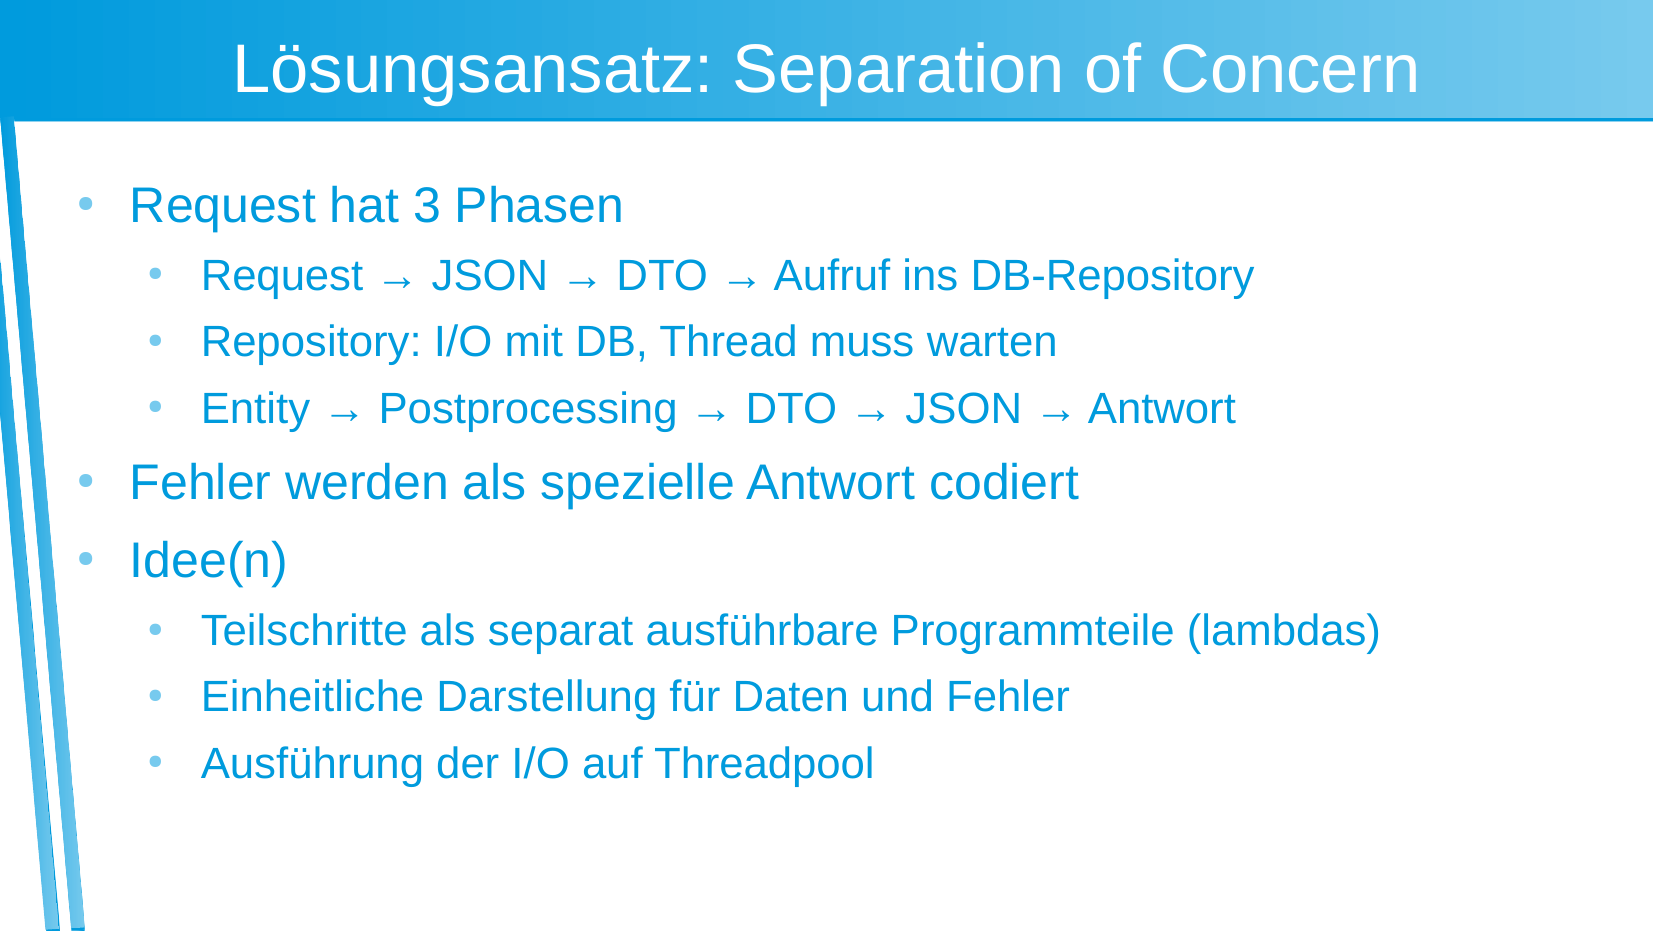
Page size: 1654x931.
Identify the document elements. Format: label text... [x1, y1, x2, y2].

title Lösungsansatz: Separation of Concern [59, 29, 1595, 108]
list Request hat 3 Phasen Request → JSON → DTO → Aufruf ins DB-Repository Repository: I/O mit DB, Thread muss warten Entity → Postprocessing → DTO → JSON → Antwort Fehler werden als spezielle Antwort codiert Idee(n) Teilschritte als separat ausführbare Programmteile (lambdas) Einheitliche Darstellung für Daten und Fehler Ausführung der I/O auf Threadpool [59, 177, 1595, 857]
